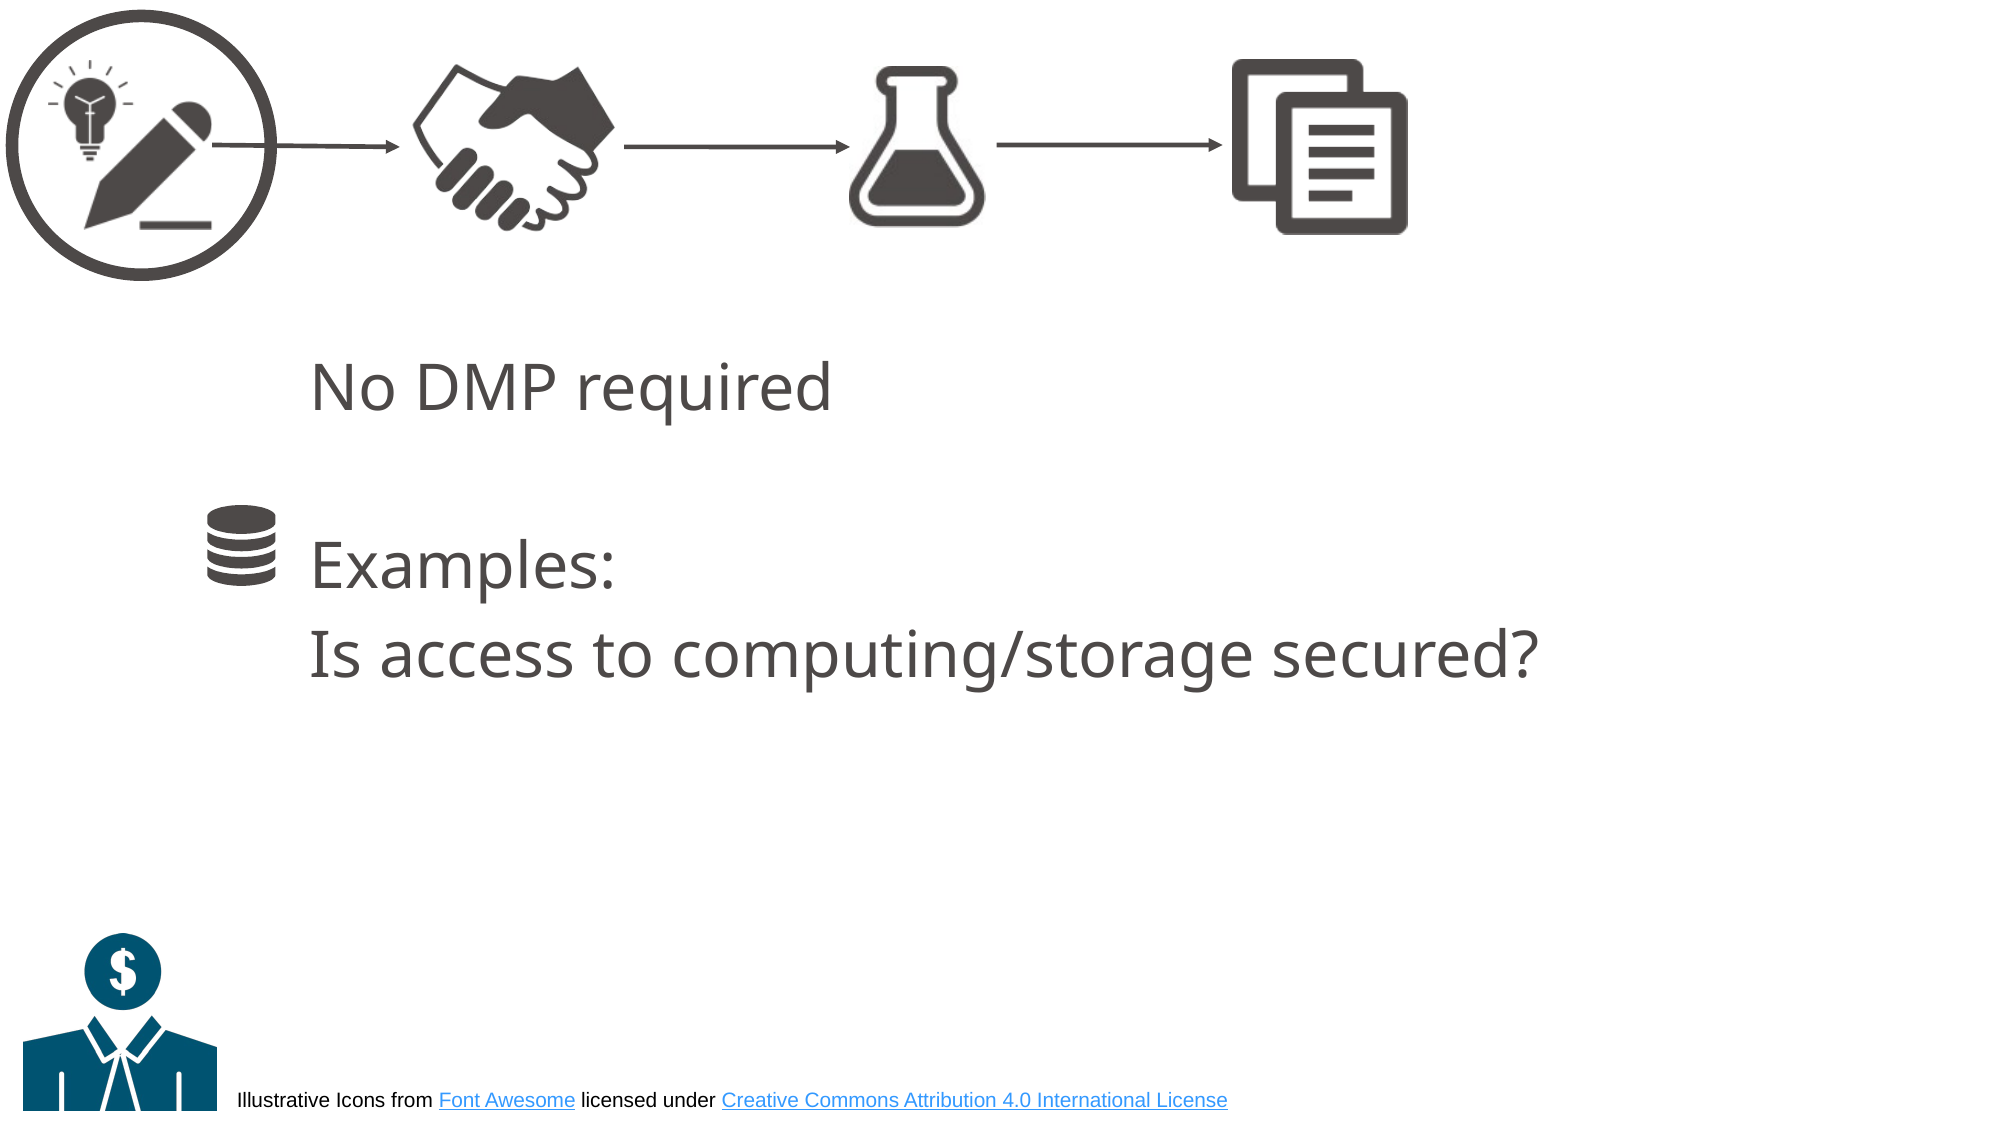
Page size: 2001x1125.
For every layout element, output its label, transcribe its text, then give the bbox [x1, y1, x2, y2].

picture [48, 60, 213, 230]
picture [399, 38, 625, 256]
text_box [207, 531, 276, 552]
picture [60, 1072, 64, 1111]
text_box [207, 566, 276, 586]
text_box [207, 505, 276, 534]
picture [1232, 59, 1408, 235]
picture [177, 1072, 181, 1111]
picture [110, 948, 135, 995]
picture [849, 66, 986, 228]
text_box [207, 549, 276, 569]
text_box No DMP required Examples: Is access to computing/storage secured? [294, 319, 1876, 1063]
text_box Illustrative Icons from Font Awesome licensed under Creative Commons Attribution 4.0 International License [221, 1046, 1876, 1125]
picture [23, 933, 217, 1111]
